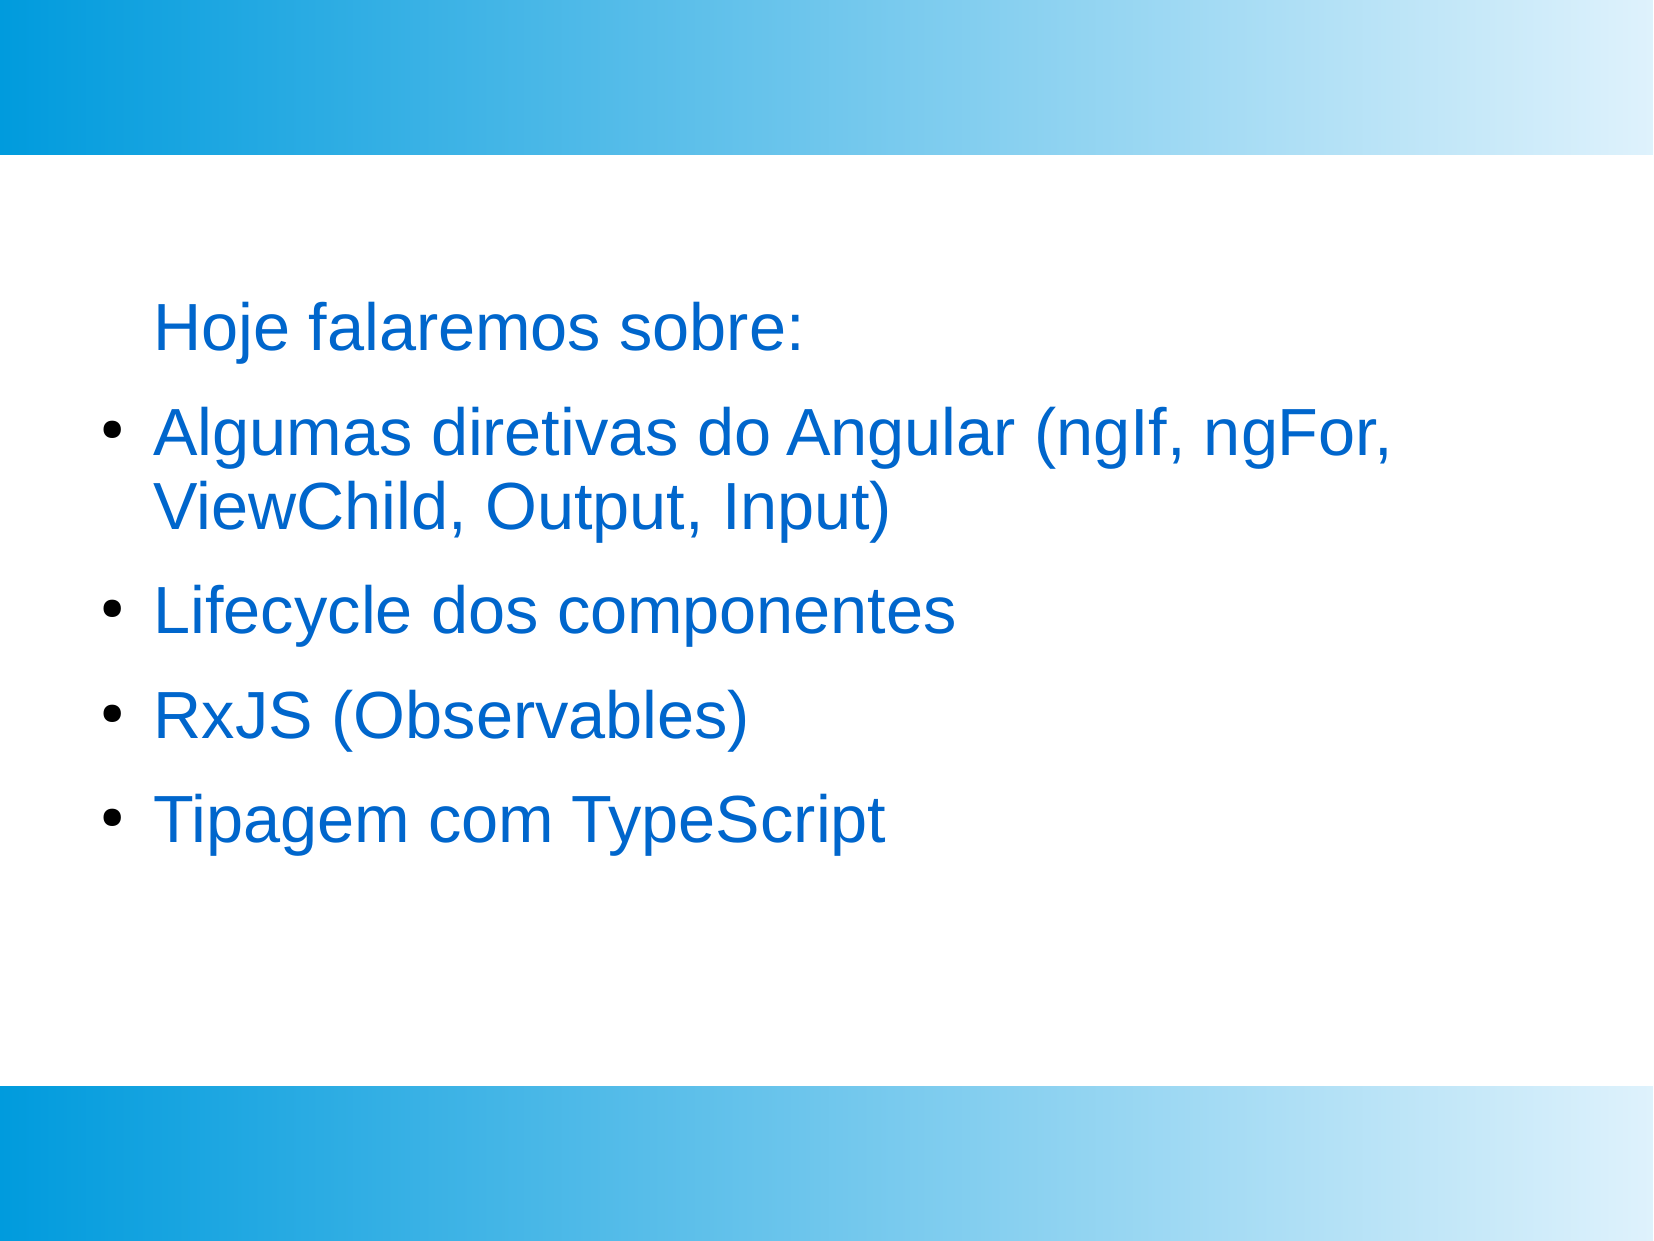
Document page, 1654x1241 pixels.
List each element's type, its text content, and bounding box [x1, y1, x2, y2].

list Hoje falaremos sobre: Algumas diretivas do Angular (ngIf, ngFor, ViewChild, Output, Input) Lifecycle dos componentes RxJS (Observables) Tipagem com TypeScript [82, 290, 1571, 1010]
